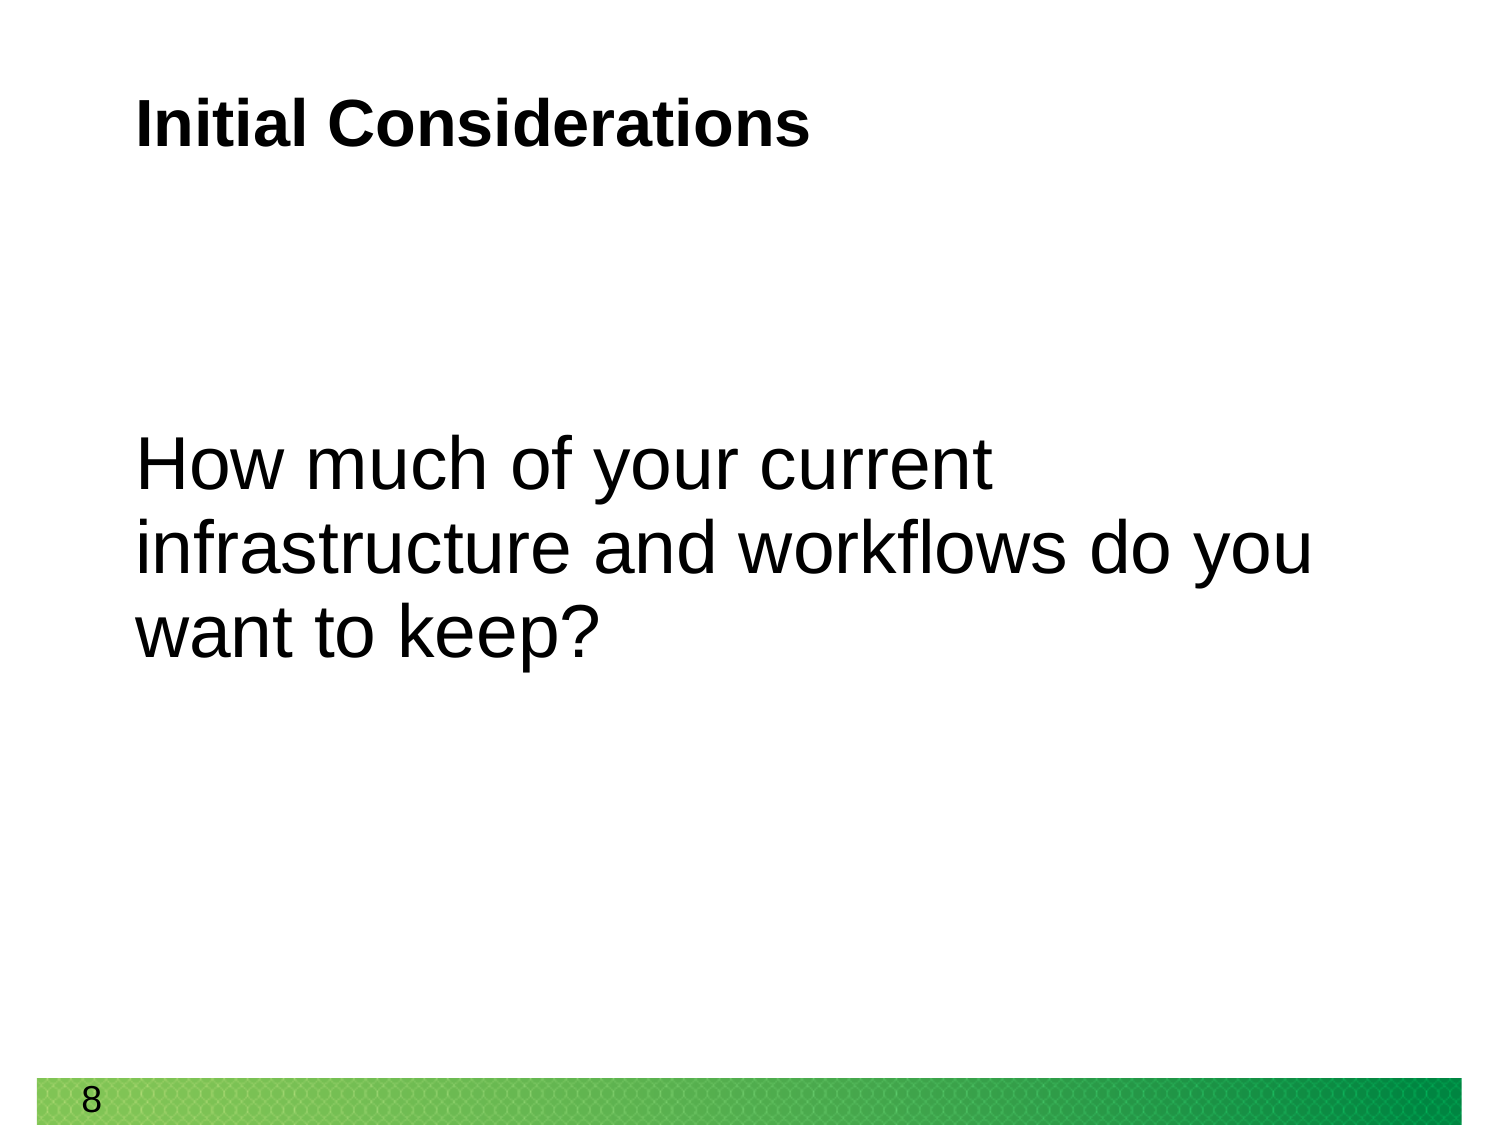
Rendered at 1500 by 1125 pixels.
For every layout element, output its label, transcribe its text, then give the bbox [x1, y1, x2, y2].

title Initial Considerations [135, 41, 1372, 204]
list How much of your current infrastructure and workflows do you want to keep? [135, 421, 1372, 687]
picture [36, 1078, 1462, 1125]
